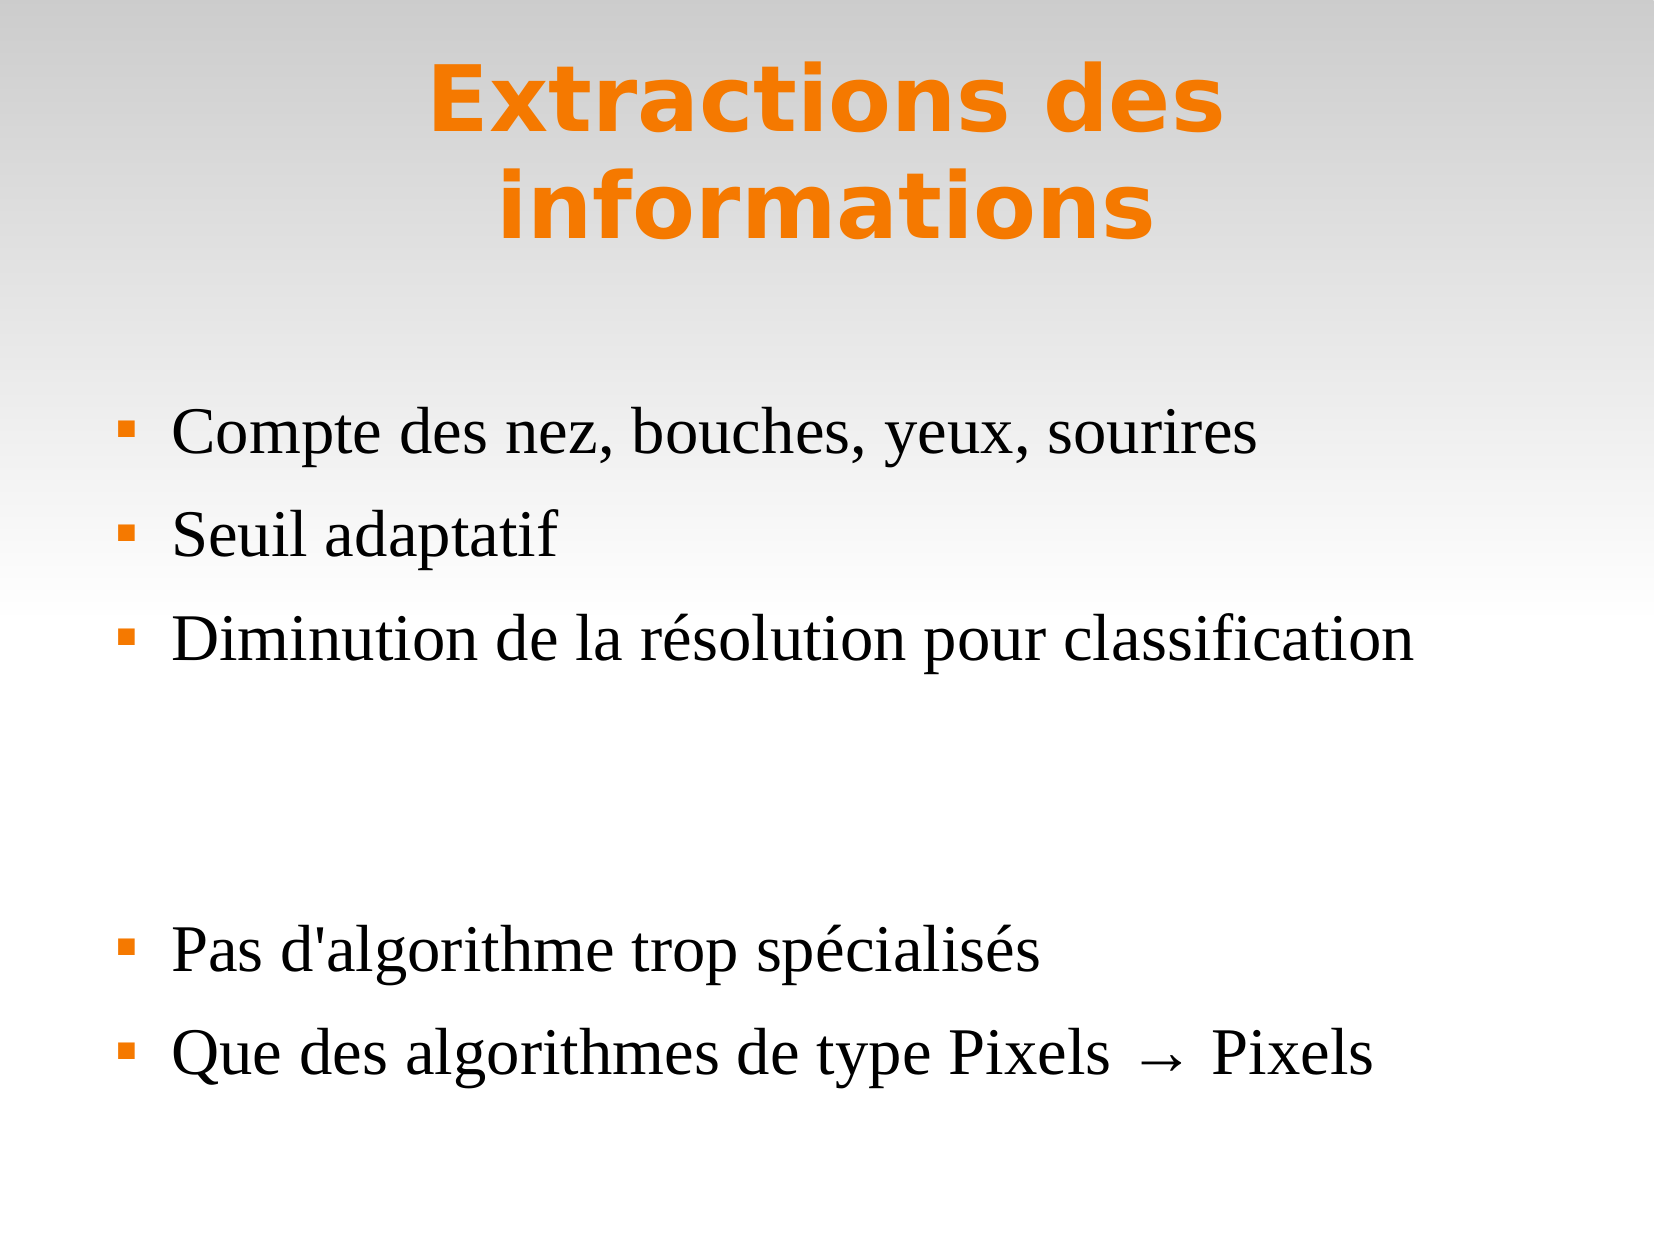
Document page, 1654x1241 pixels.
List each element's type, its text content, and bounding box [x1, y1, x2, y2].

list Compte des nez, bouches, yeux, sourires Seuil adaptatif Diminution de la résolution pour classification Pas d'algorithme trop spécialisés Que des algorithmes de type Pixels → Pixels [82, 290, 1571, 1144]
title Extractions des informations [82, 45, 1571, 261]
